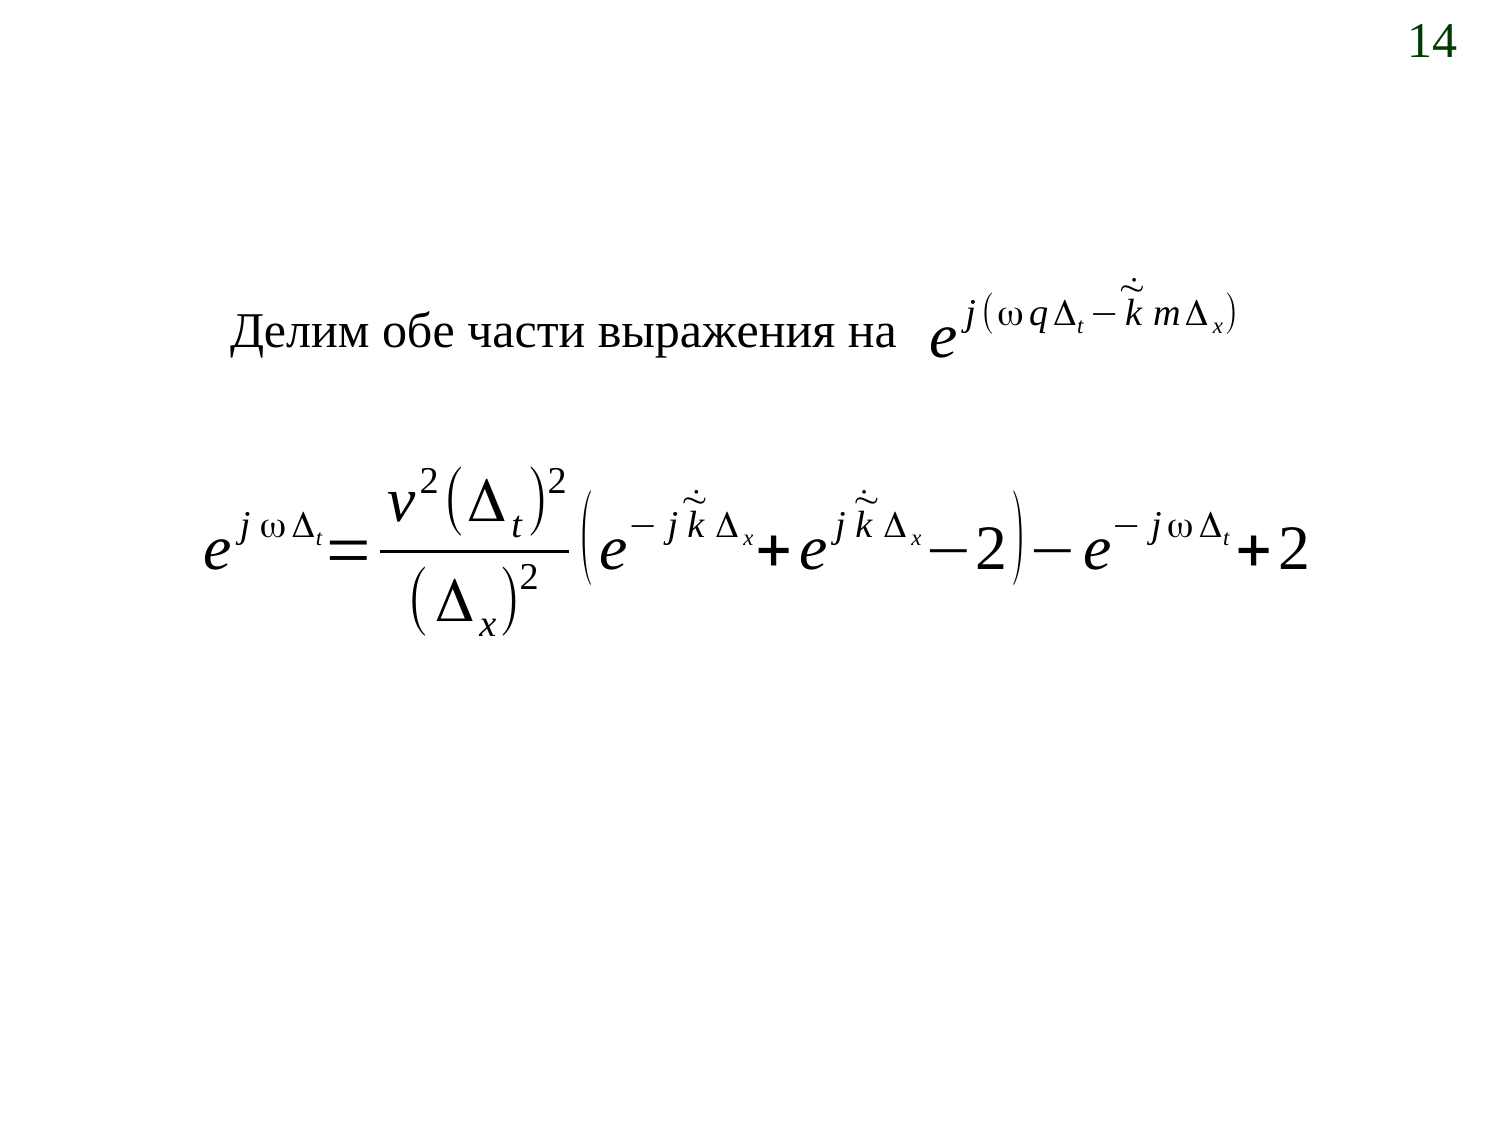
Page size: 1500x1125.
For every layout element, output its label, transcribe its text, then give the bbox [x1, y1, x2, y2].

chart [913, 277, 1252, 371]
text_box Делим обе части выражения на [215, 289, 913, 365]
chart [187, 458, 1325, 645]
